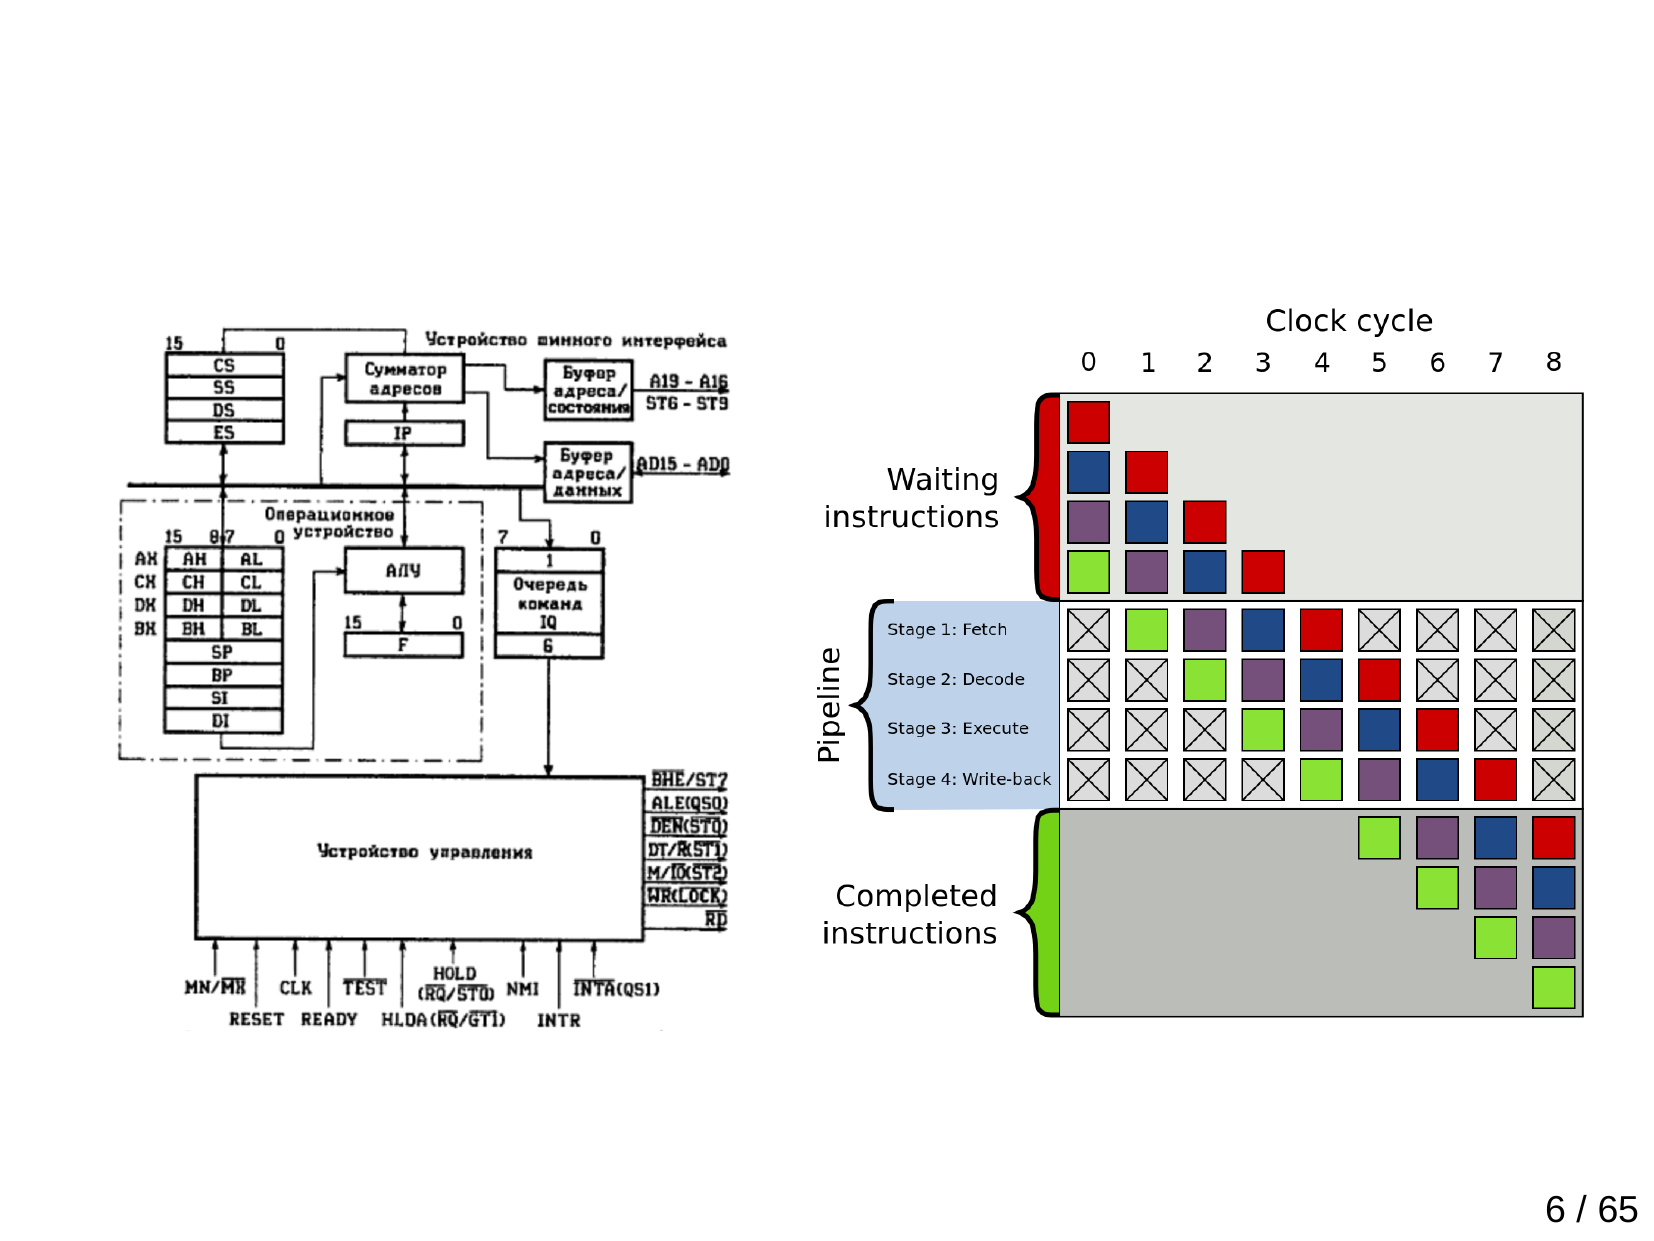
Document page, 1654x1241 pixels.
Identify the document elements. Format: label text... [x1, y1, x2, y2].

text_box <number> / 65 [1380, 1181, 1654, 1238]
picture [97, 307, 733, 1031]
picture [814, 289, 1595, 1037]
